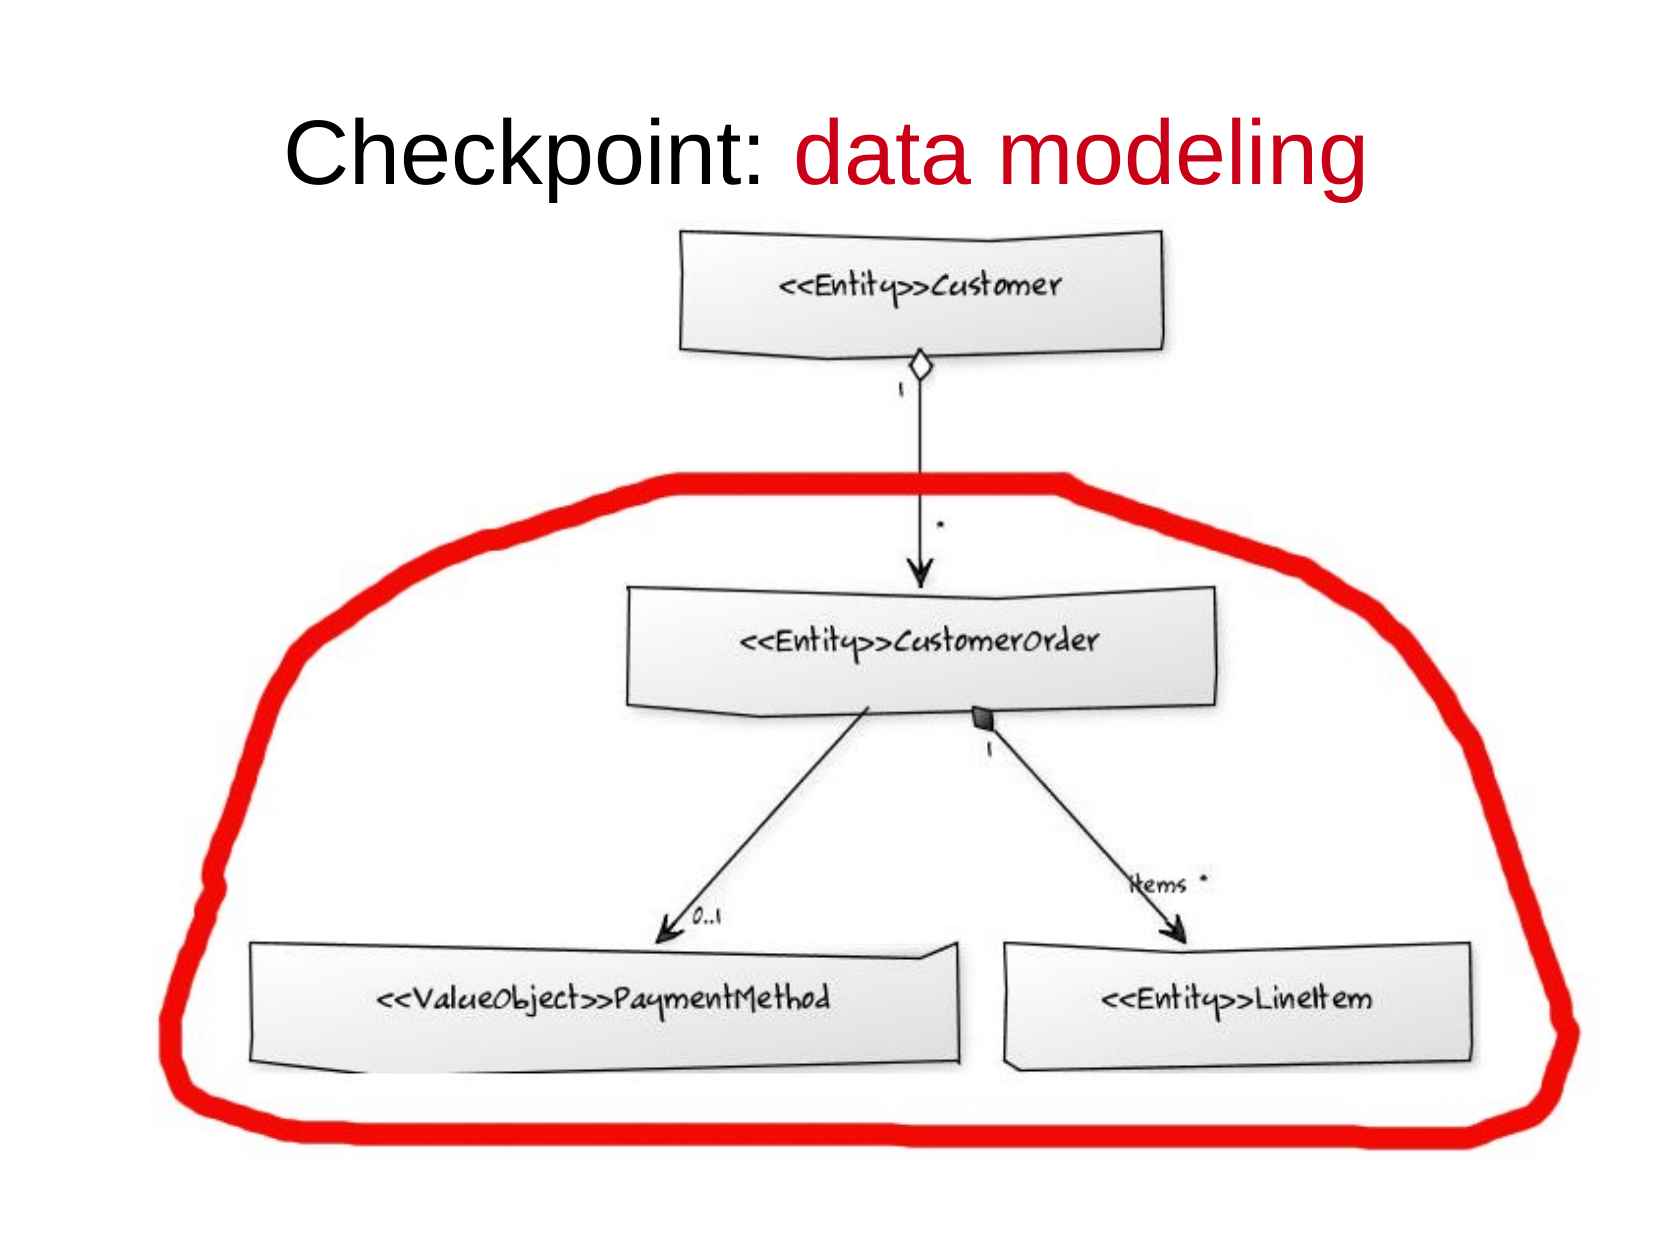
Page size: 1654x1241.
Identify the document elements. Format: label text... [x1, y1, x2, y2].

title Checkpoint: data modeling [82, 49, 1571, 257]
picture [120, 219, 1603, 1241]
